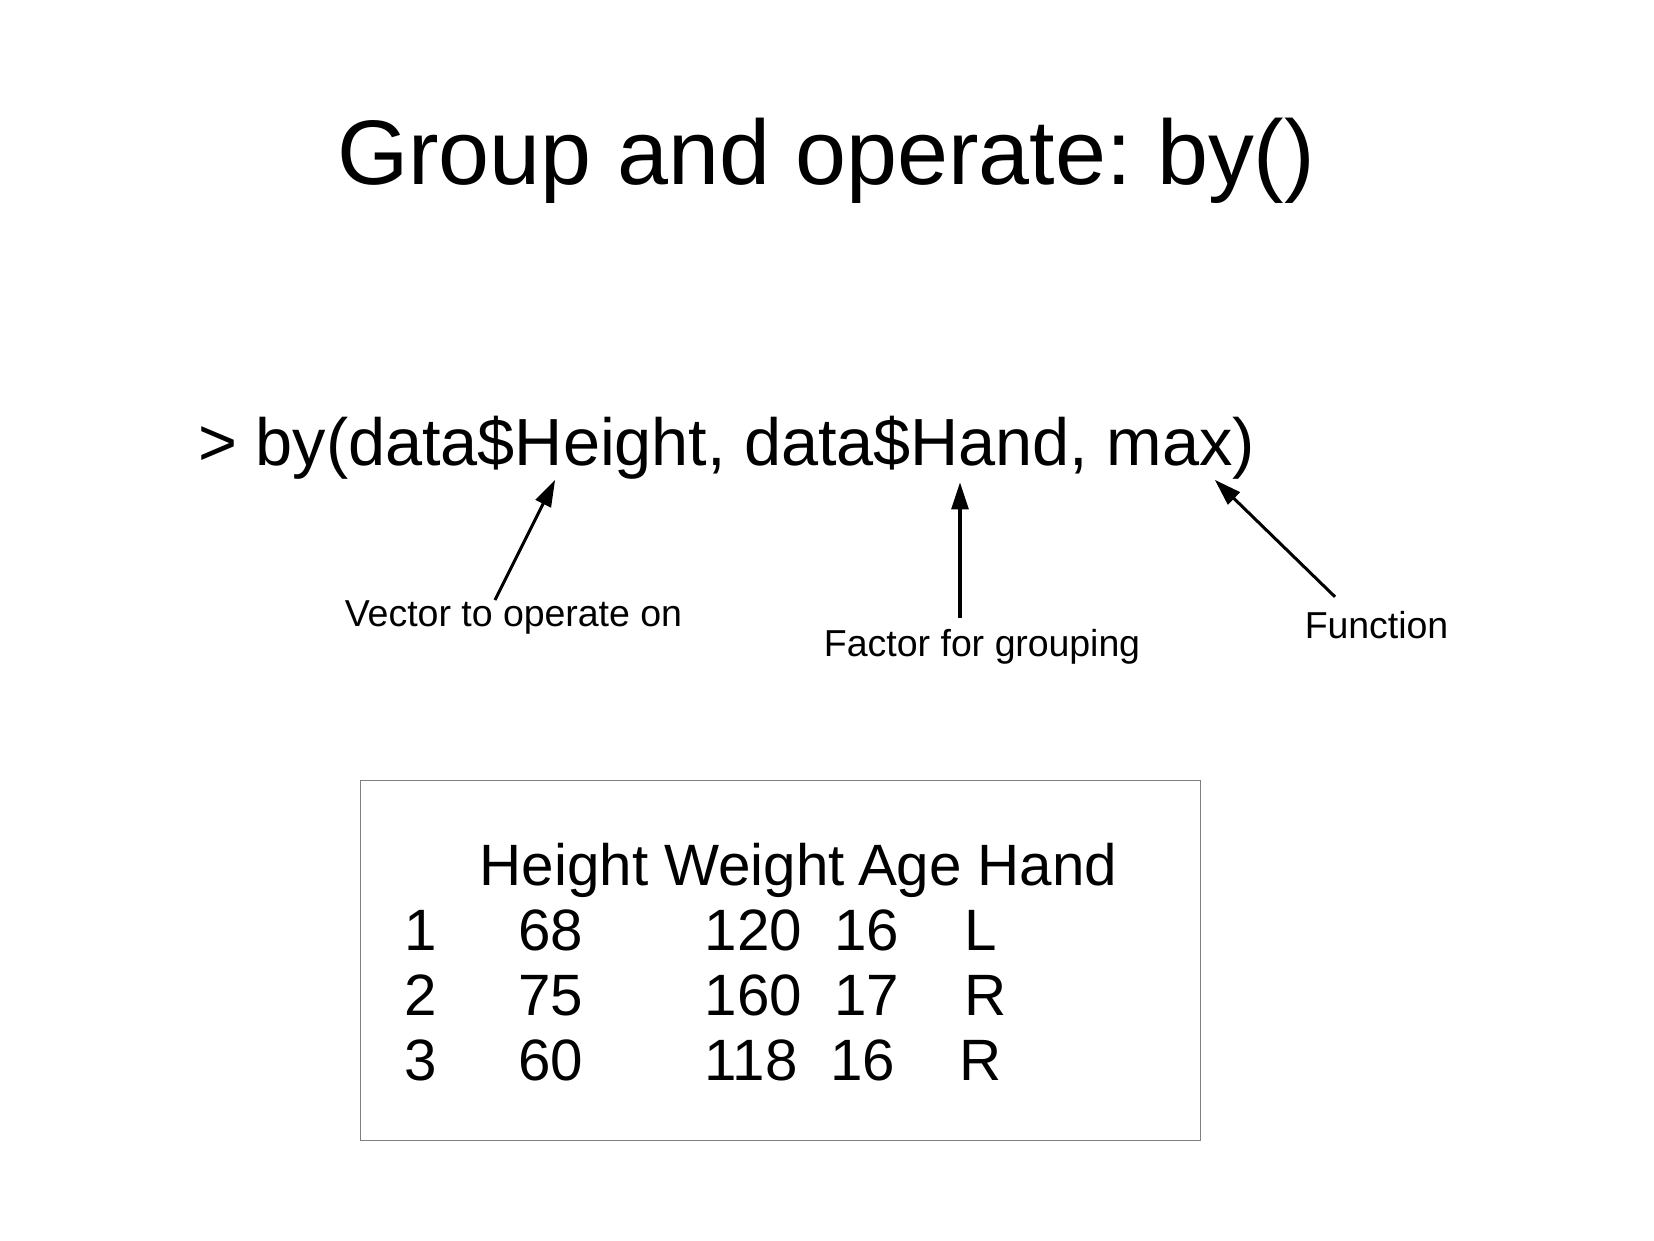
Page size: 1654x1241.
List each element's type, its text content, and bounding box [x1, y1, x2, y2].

text_box Function [1290, 596, 1464, 654]
list > by(data$Height, data$Hand, max) L R 68 75 [198, 405, 1351, 691]
text_box Factor for grouping [809, 615, 1156, 672]
text_box Height Weight Age Hand 1 68 120 16 L 2 75 160 17 R 3 60 118 16 R [390, 825, 1141, 1100]
text_box Vector to operate on [330, 585, 697, 642]
title Group and operate: by() [82, 49, 1571, 257]
